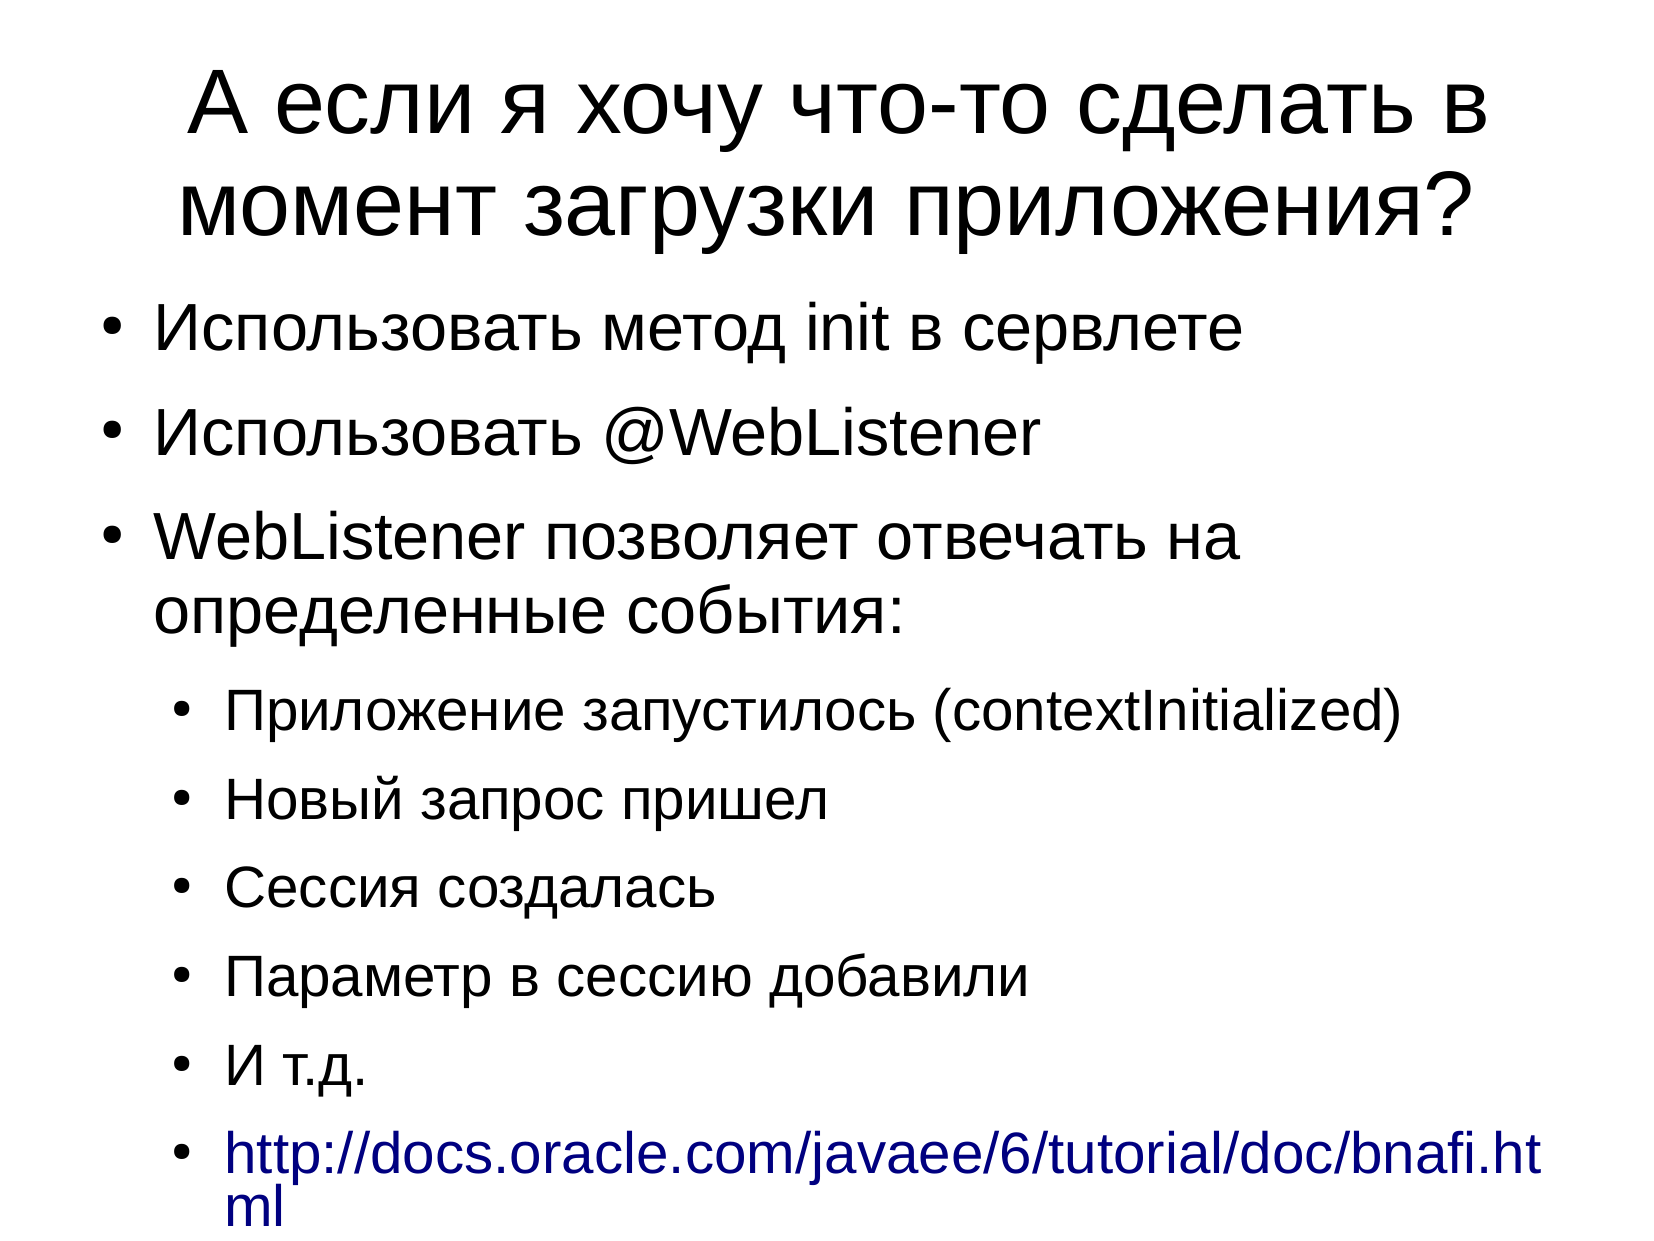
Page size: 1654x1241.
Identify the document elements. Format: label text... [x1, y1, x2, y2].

title А если я хочу что-то сделать в момент загрузки приложения? [82, 49, 1571, 257]
list Использовать метод init в сервлете Использовать @WebListener WebListener позволяет отвечать на определенные события: Приложение запустилось (contextInitialized) Новый запрос пришел Сессия создалась Параметр в сессию добавили И т.д. http://docs.oracle.com/javaee/6/tutorial/doc/bnafi.html [82, 290, 1571, 1241]
